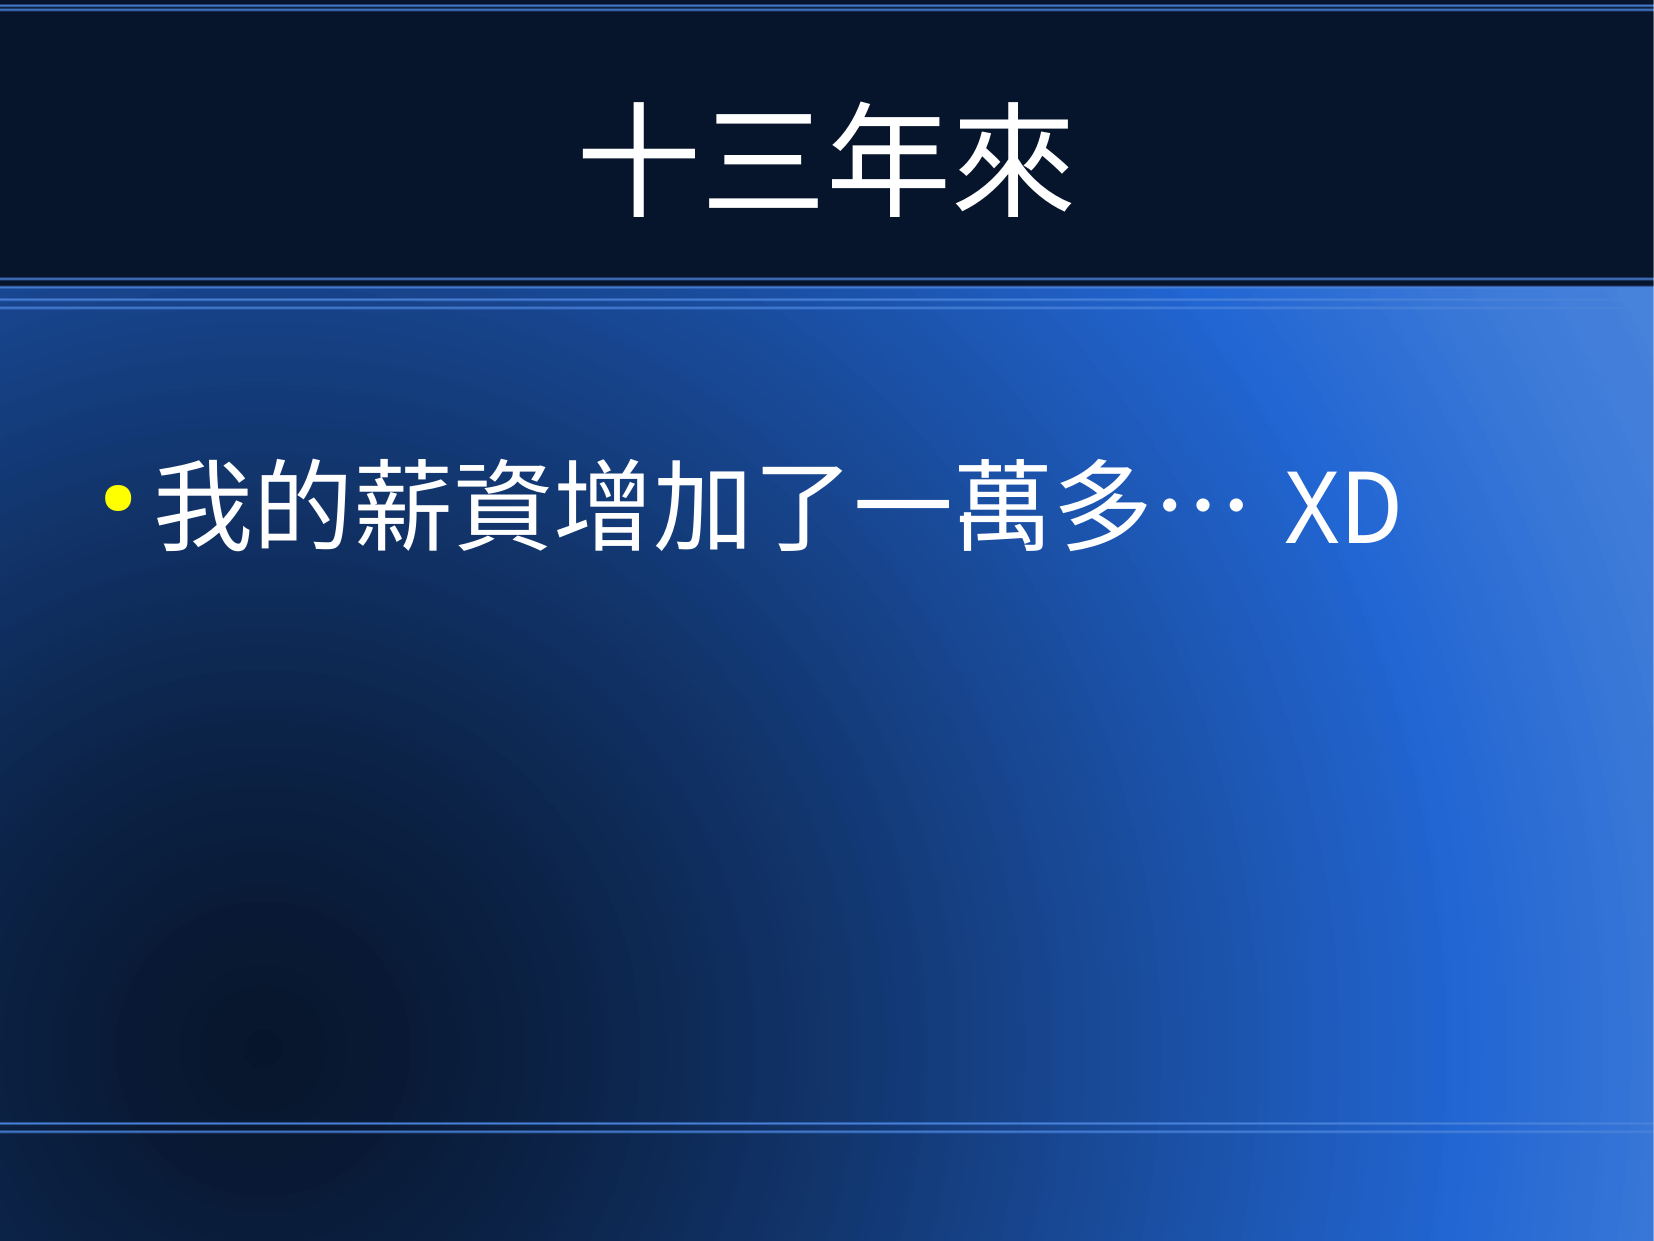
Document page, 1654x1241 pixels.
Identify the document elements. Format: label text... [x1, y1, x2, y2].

picture [0, 0, 1654, 1241]
title 十三年來 [82, 49, 1571, 257]
list 我的薪資增加了一萬多…XD [82, 355, 1571, 1241]
